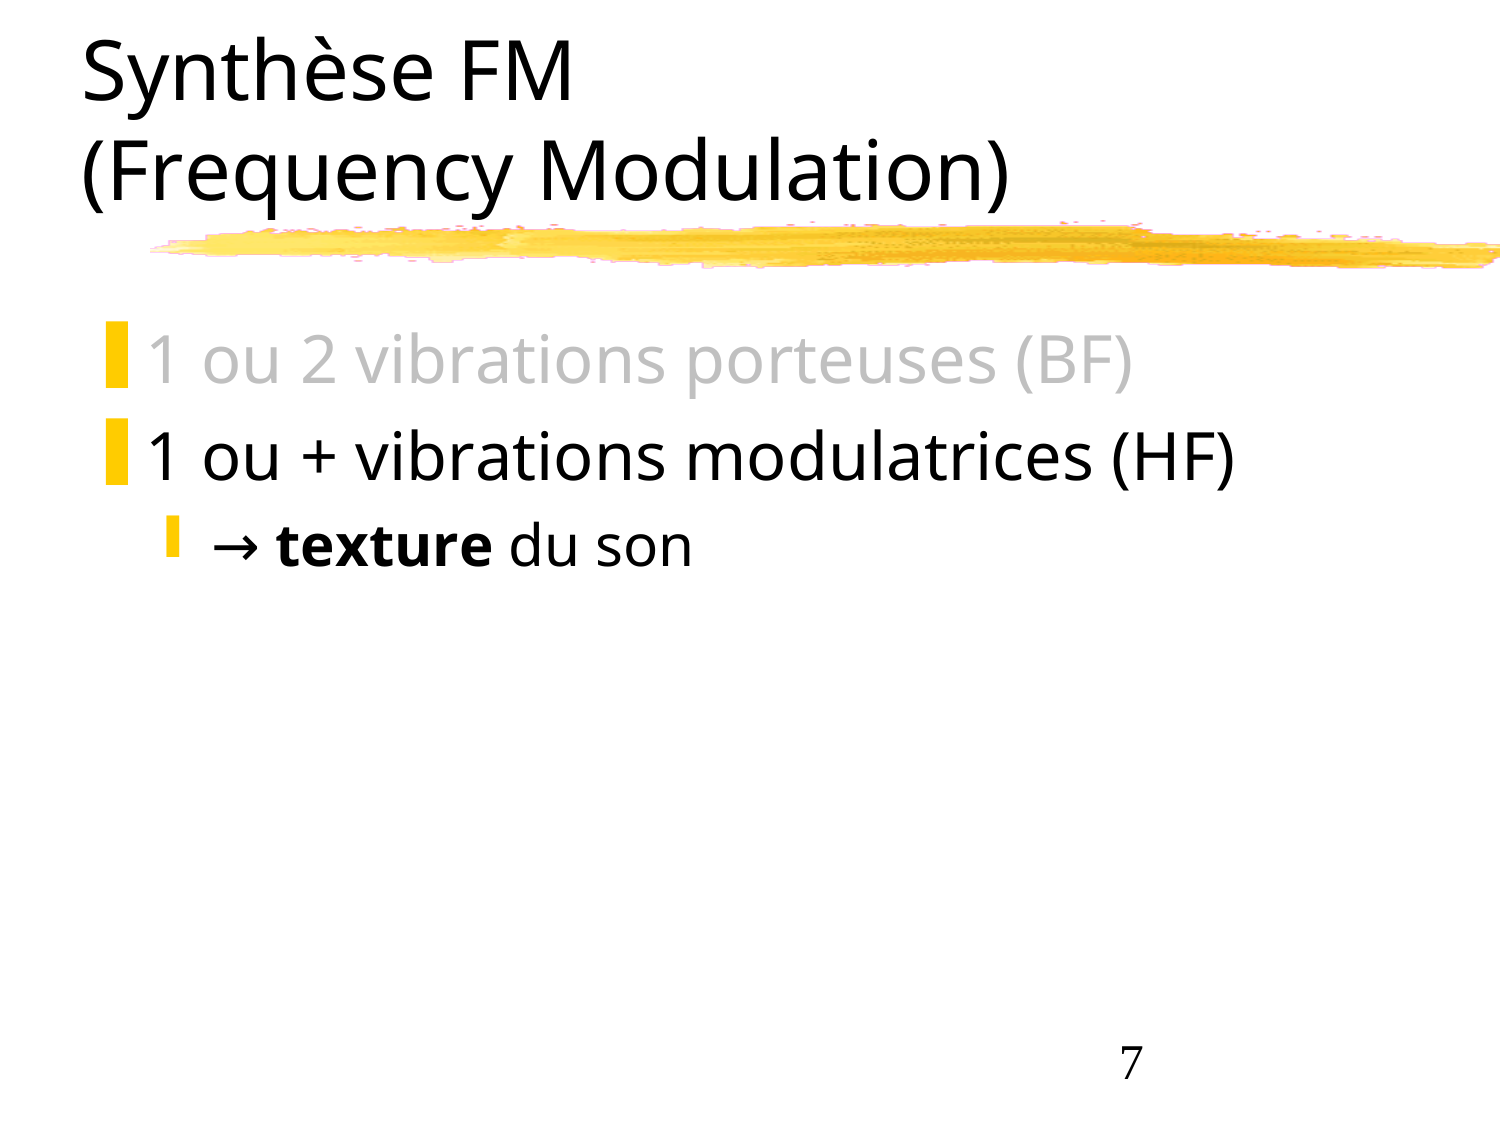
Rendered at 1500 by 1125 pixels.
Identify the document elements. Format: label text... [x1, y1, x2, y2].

picture [150, 215, 1500, 279]
list 1 ou 2 vibrations porteuses (BF) 1 ou + vibrations modulatrices (HF) → texture du son [74, 309, 1447, 994]
title Synthèse FM (Frequency Modulation) [66, 0, 1342, 225]
